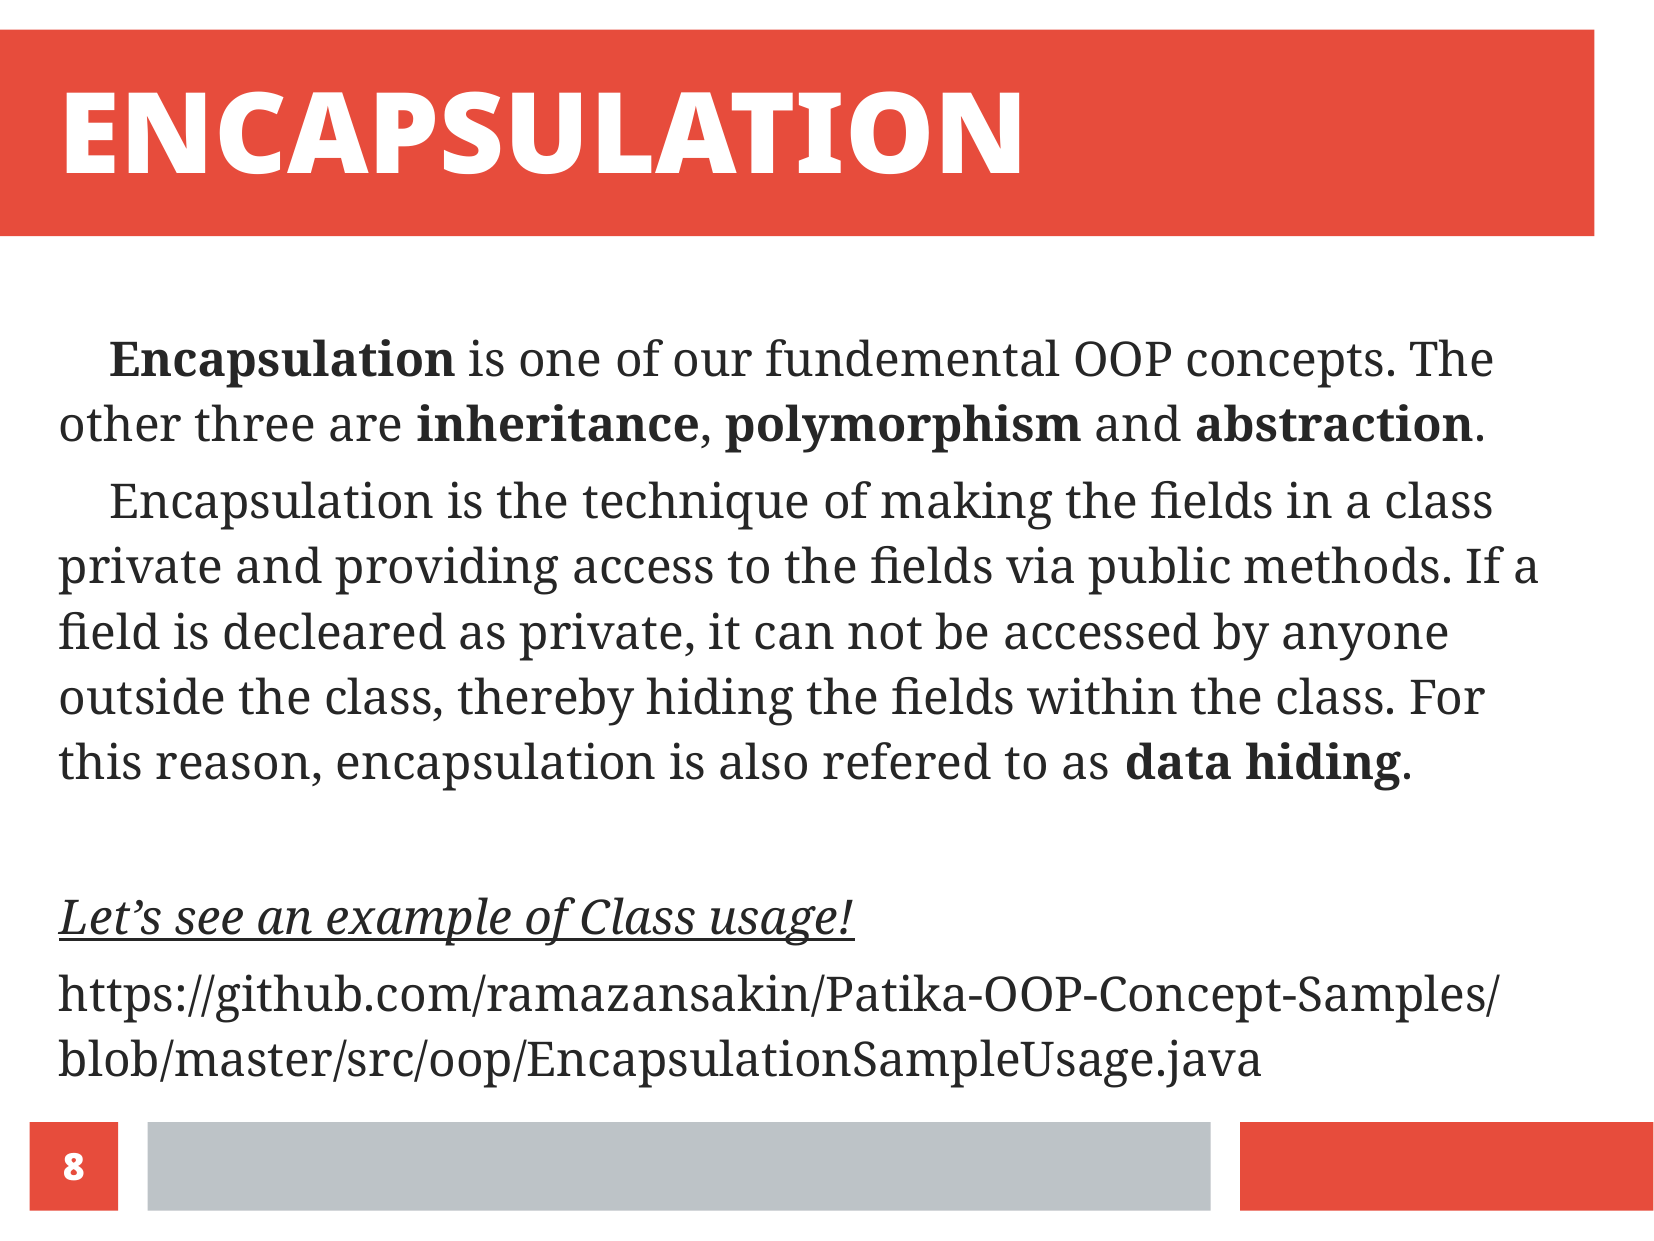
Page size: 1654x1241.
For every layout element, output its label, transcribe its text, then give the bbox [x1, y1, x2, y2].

title ENCAPSULATION [59, 59, 1595, 207]
list Encapsulation is one of our fundemental OOP concepts. The other three are inheritance, polymorphism and abstraction. Encapsulation is the technique of making the fields in a class private and providing access to the fields via public methods. If a field is decleared as private, it can not be accessed by anyone outside the class, thereby hiding the fields within the class. For this reason, encapsulation is also refered to as data hiding. Let’s see an example of Class usage! https://github.com/ramazansakin/Patika-OOP-Concept-Samples/blob/master/src/oop/EncapsulationSampleUsage.java [59, 324, 1565, 1093]
